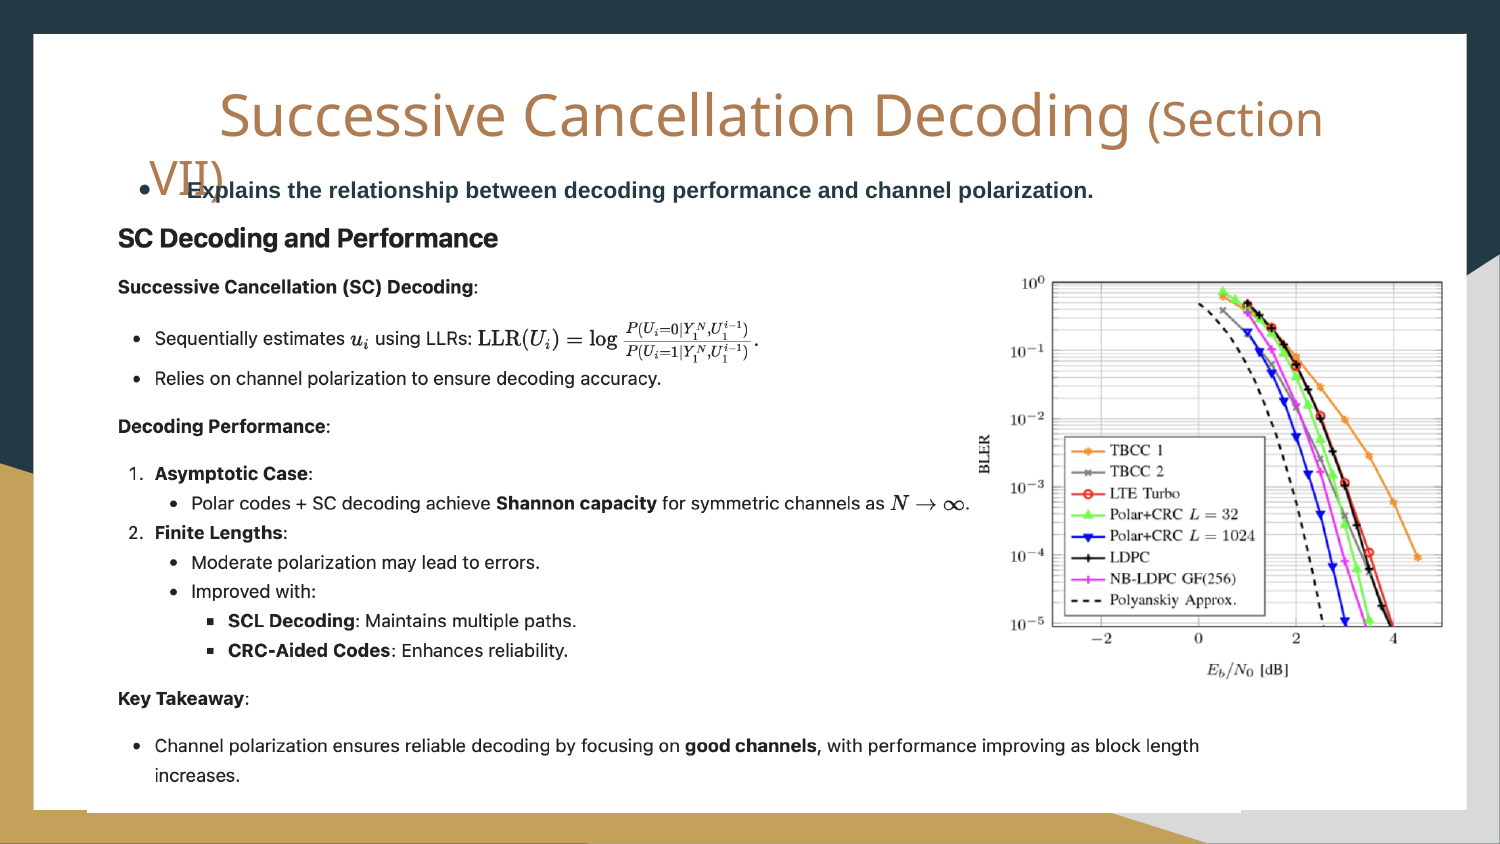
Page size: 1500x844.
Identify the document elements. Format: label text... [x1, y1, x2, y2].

title Successive Cancellation Decoding (Section VII) [134, 63, 1366, 221]
list Explains the relationship between decoding performance and channel polarization. [96, 156, 1329, 245]
picture [87, 207, 1443, 814]
